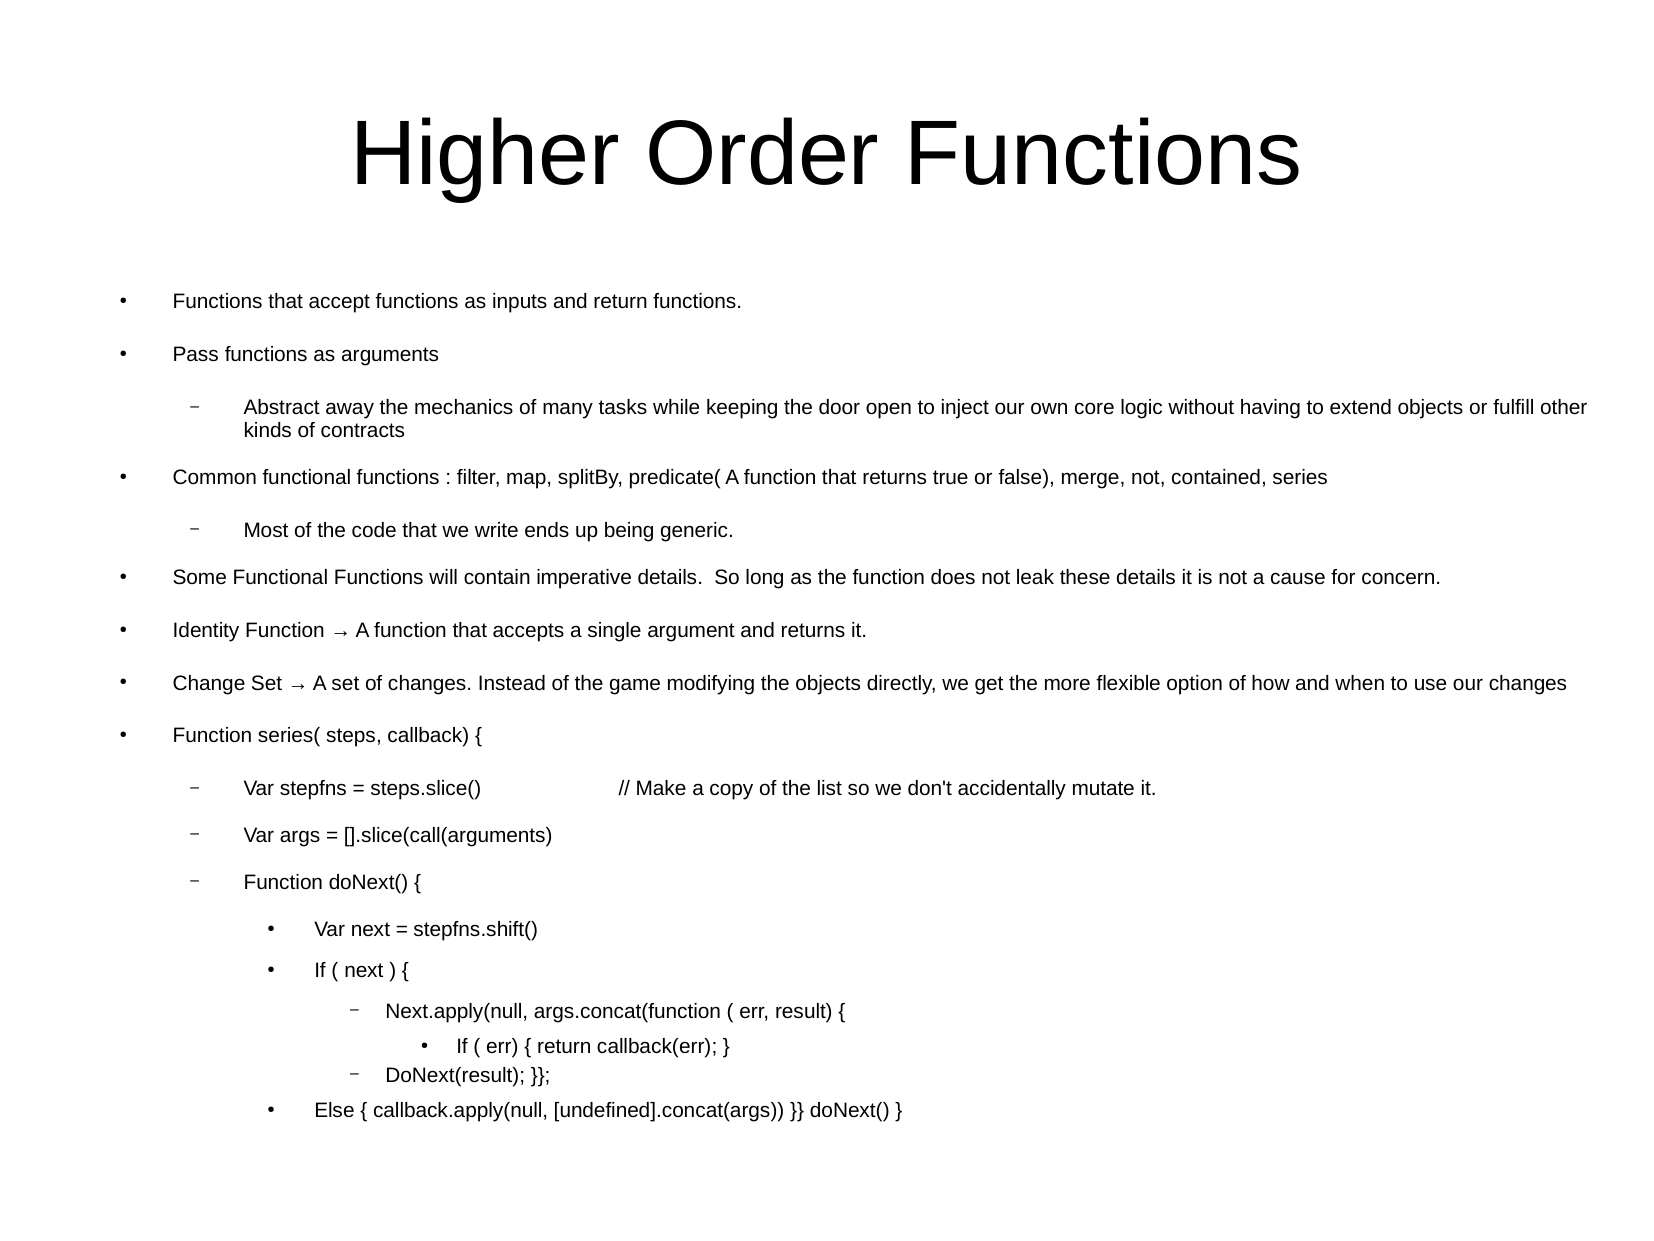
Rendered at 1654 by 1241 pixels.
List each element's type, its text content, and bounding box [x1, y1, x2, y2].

title Higher Order Functions [82, 49, 1571, 257]
list Functions that accept functions as inputs and return functions. Pass functions as arguments Abstract away the mechanics of many tasks while keeping the door open to inject our own core logic without having to extend objects or fulfill other kinds of contracts Common functional functions : filter, map, splitBy, predicate( A function that returns true or false), merge, not, contained, series Most of the code that we write ends up being generic. Some Functional Functions will contain imperative details. So long as the function does not leak these details it is not a cause for concern. Identity Function → A function that accepts a single argument and returns it. Change Set → A set of changes. Instead of the game modifying the objects directly, we get the more flexible option of how and when to use our changes Function series( steps, callback) { Var stepfns = steps.slice() // Make a copy of the list so we don't accidentally mutate it. Var args = [].slice(call(arguments) Function doNext() { Var next = stepfns.shift() If ( next ) { Next.apply(null, args.concat(function ( err, result) { If ( err) { return callback(err); } DoNext(result); }}; Else { callback.apply(null, [undefined].concat(args)) }} doNext() } [101, 290, 1591, 1201]
